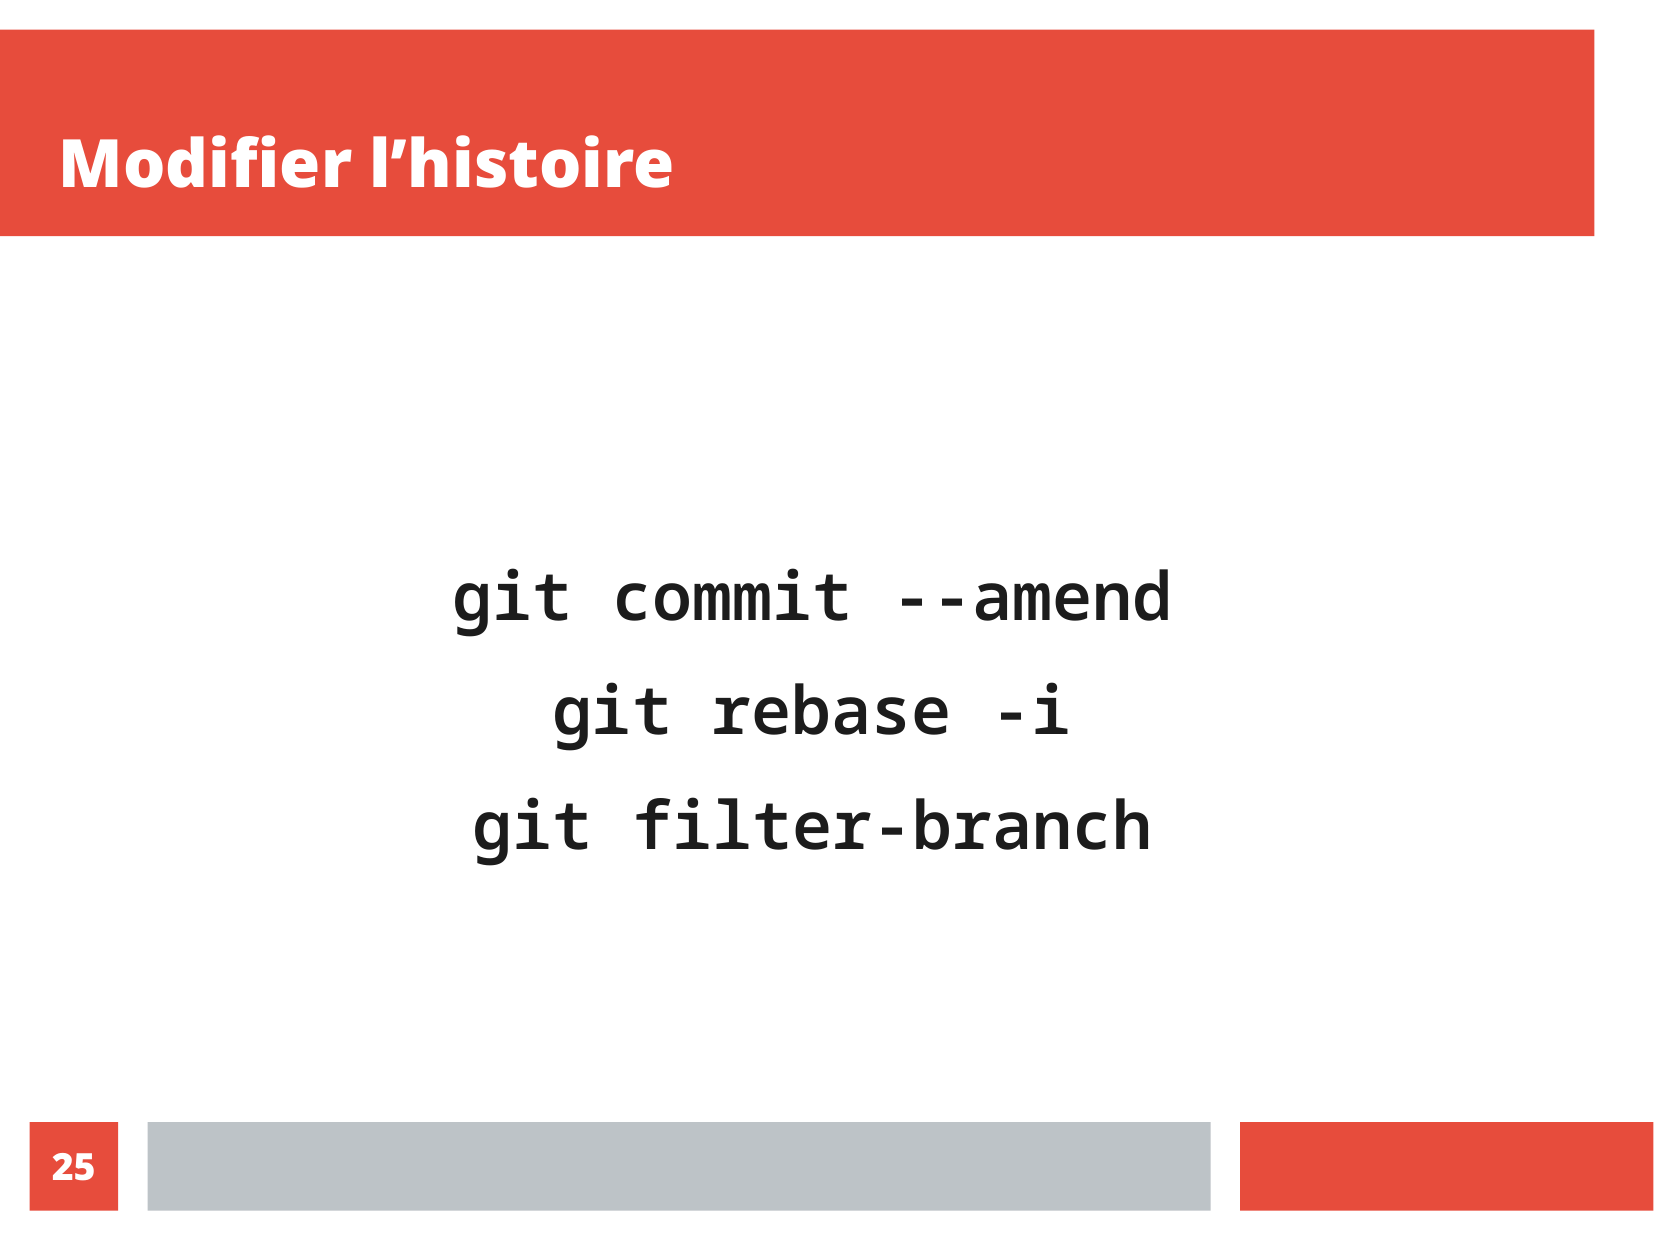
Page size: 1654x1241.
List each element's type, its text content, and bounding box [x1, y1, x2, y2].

title Modifier l’histoire [59, 59, 1595, 207]
list git commit --amend git rebase -i git filter-branch [59, 324, 1565, 1093]
